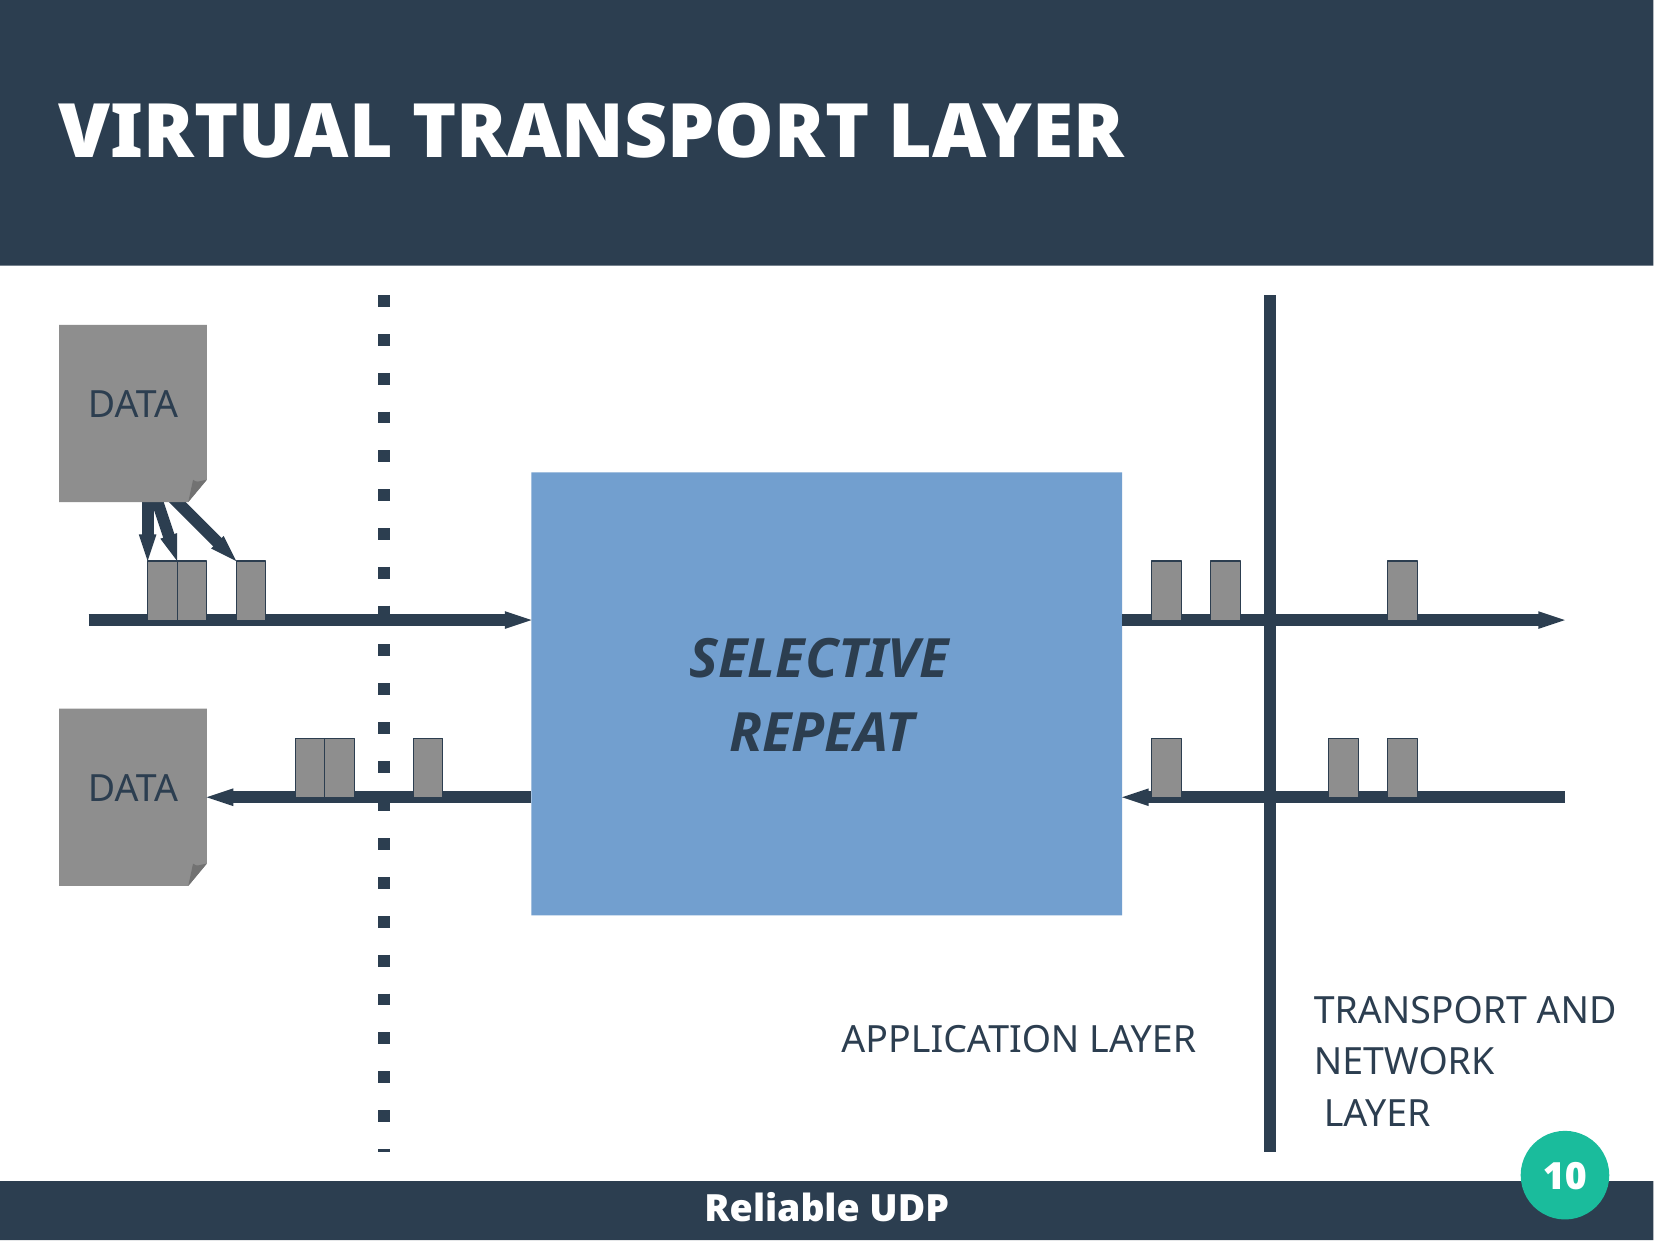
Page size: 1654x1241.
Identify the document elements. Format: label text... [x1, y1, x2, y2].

text_box [1328, 738, 1359, 798]
text_box [147, 561, 207, 621]
text_box [1387, 738, 1418, 798]
text_box [1210, 561, 1241, 621]
text_box [1151, 738, 1182, 798]
text_box APPLICATION LAYER [826, 1004, 1241, 1063]
text_box DATA [59, 708, 207, 886]
text_box DATA [59, 324, 207, 503]
text_box [413, 738, 443, 798]
text_box [295, 738, 355, 798]
title VIRTUAL TRANSPORT LAYER [59, 49, 1595, 207]
text_box SELECTIVE REPEAT [531, 472, 1123, 916]
text_box [1151, 561, 1182, 621]
text_box [236, 561, 266, 621]
text_box TRANSPORT AND NETWORK LAYER [1299, 976, 1654, 1123]
text_box [1387, 561, 1418, 621]
